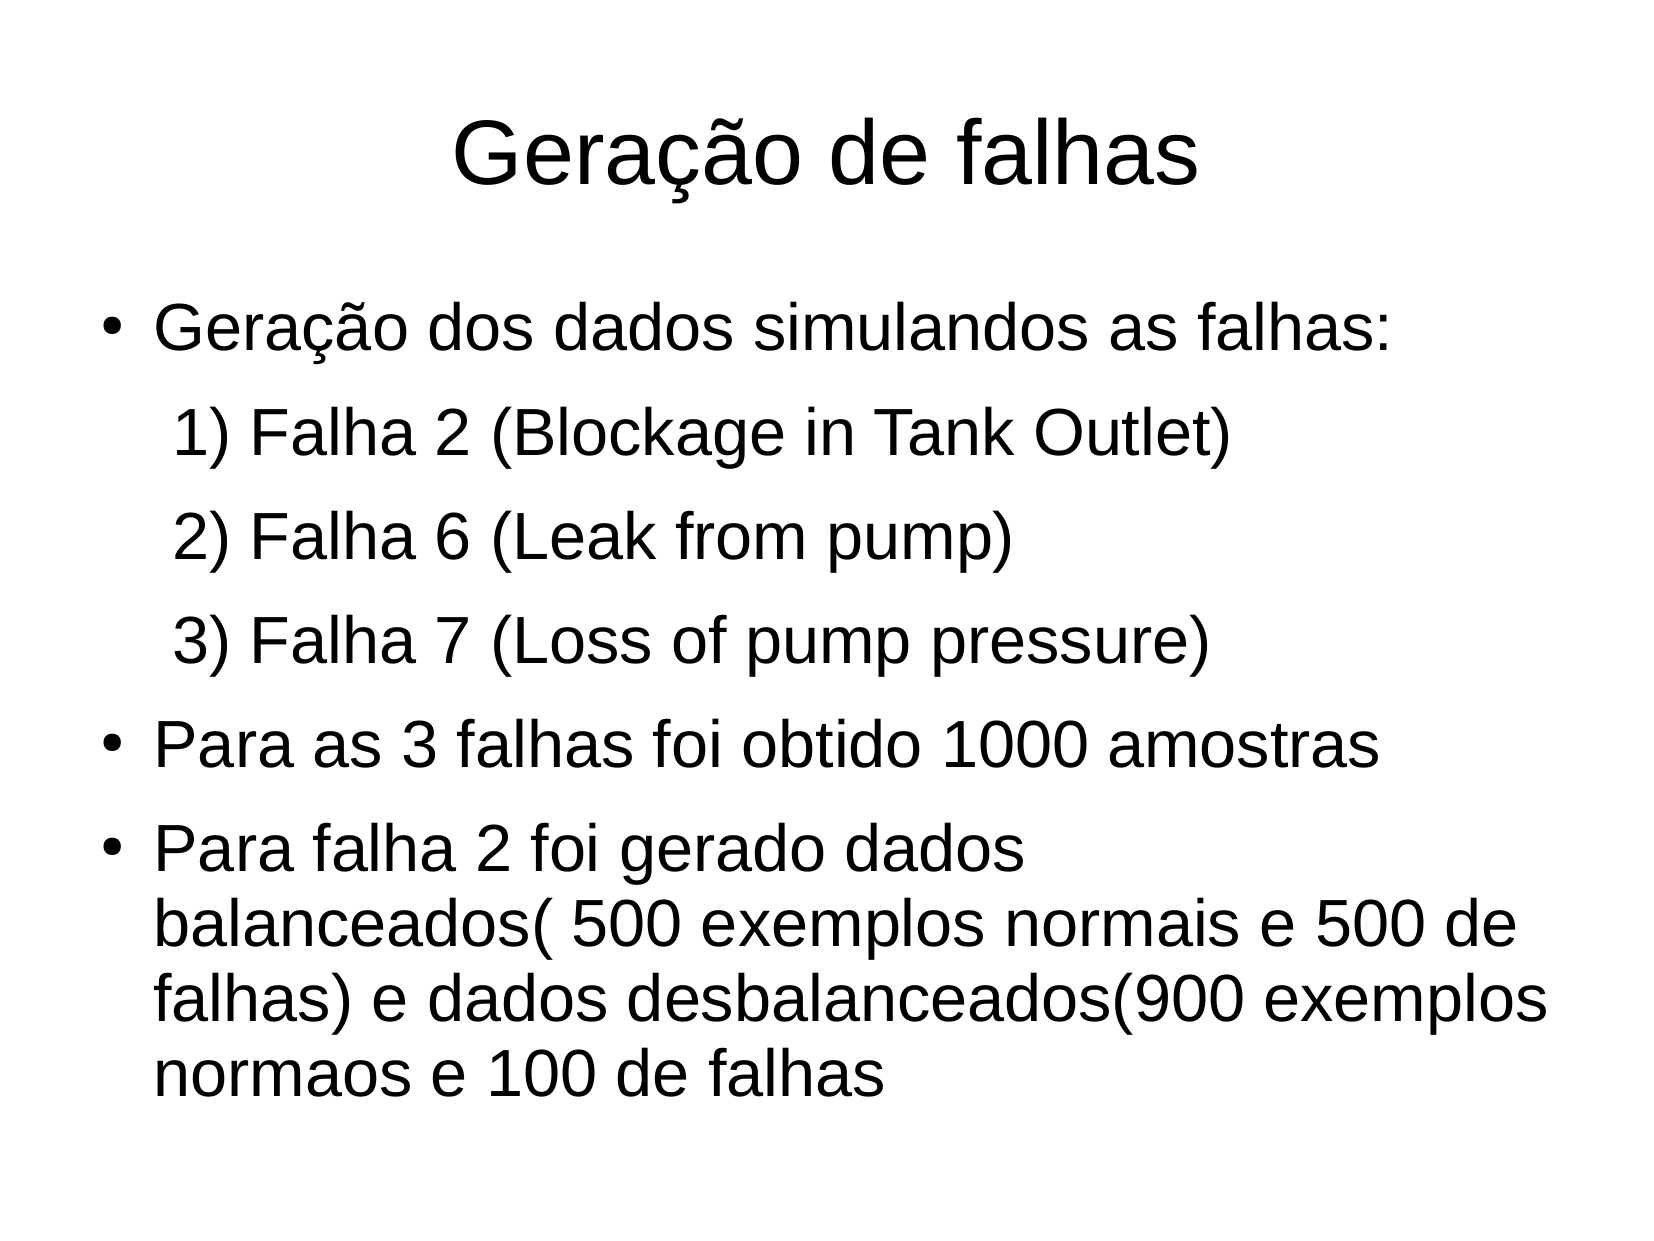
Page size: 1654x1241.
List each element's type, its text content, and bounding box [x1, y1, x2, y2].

title Geração de falhas [82, 49, 1571, 257]
list Geração dos dados simulandos as falhas: 1) Falha 2 (Blockage in Tank Outlet) 2) Falha 6 (Leak from pump) 3) Falha 7 (Loss of pump pressure) Para as 3 falhas foi obtido 1000 amostras Para falha 2 foi gerado dados balanceados( 500 exemplos normais e 500 de falhas) e dados desbalanceados(900 exemplos normaos e 100 de falhas [82, 290, 1571, 1109]
